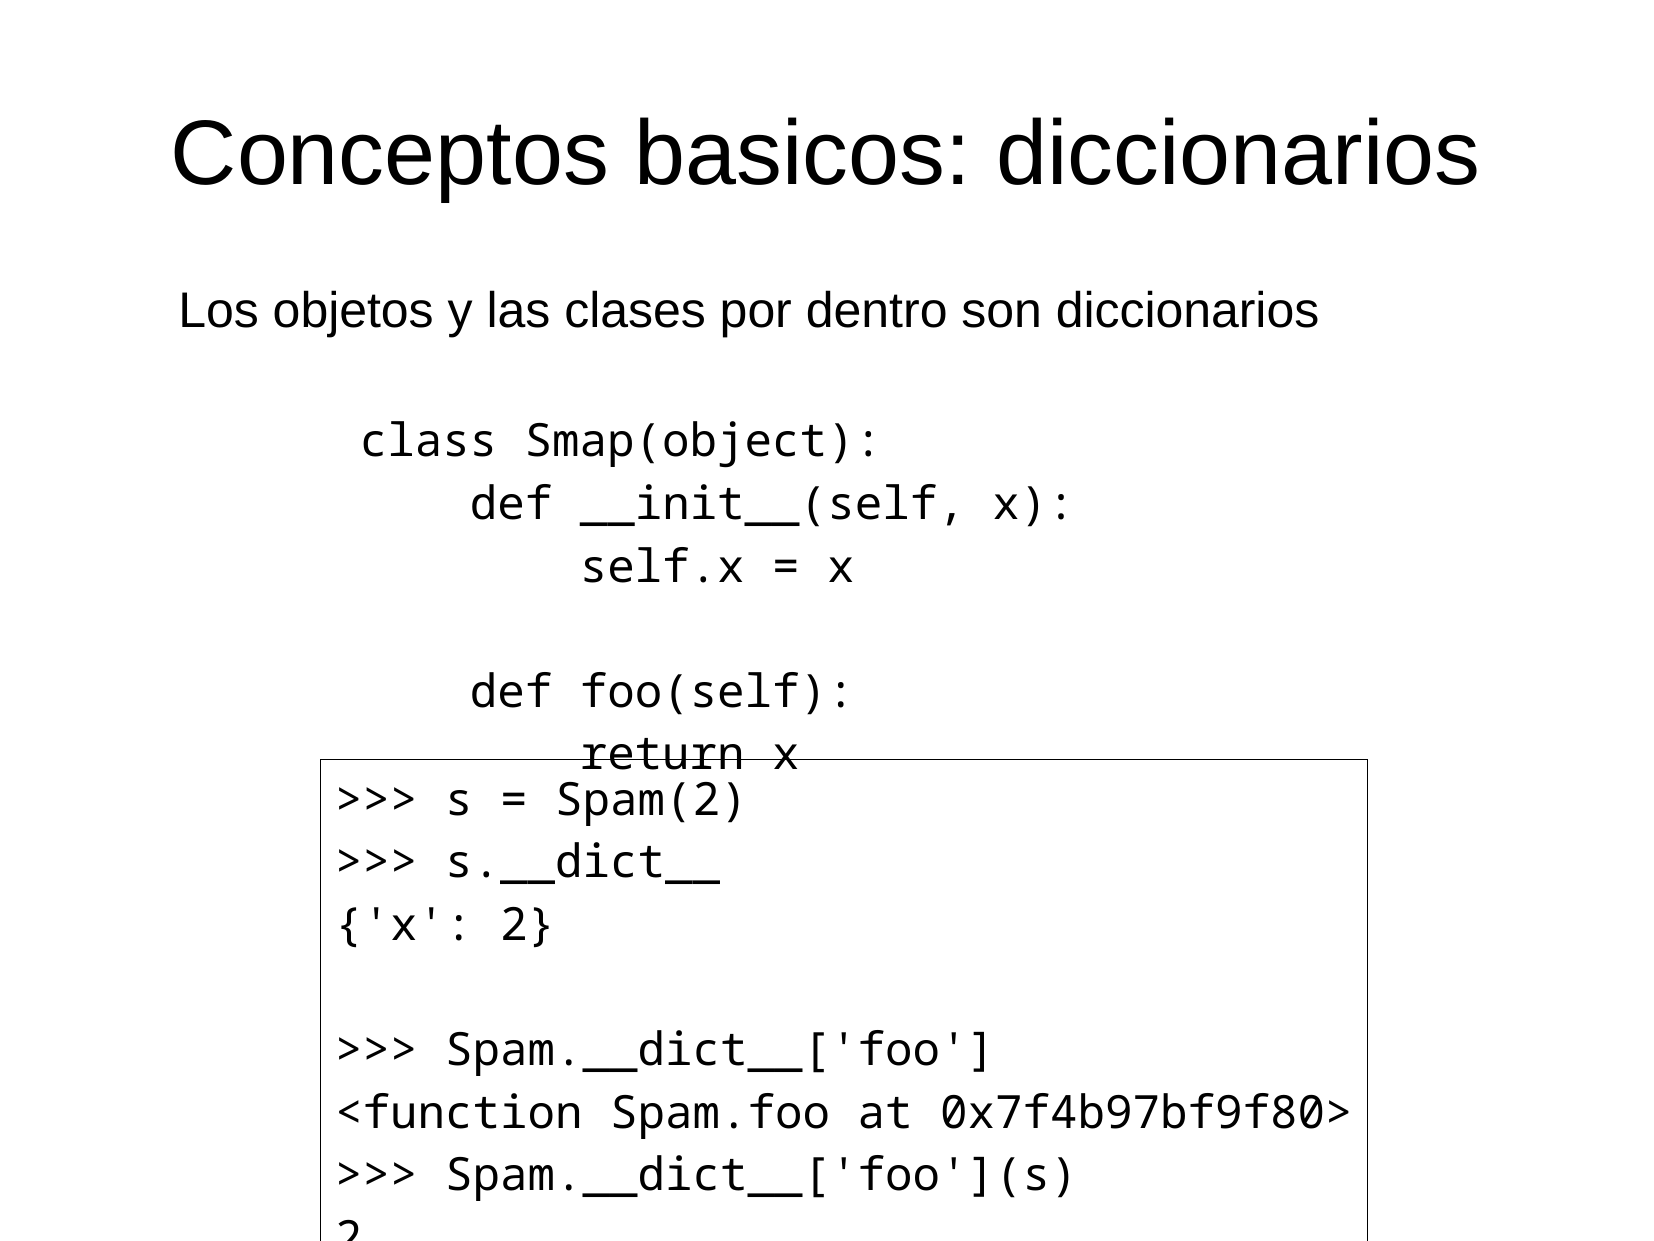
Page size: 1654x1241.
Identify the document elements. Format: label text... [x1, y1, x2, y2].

text_box class Smap(object): def __init__(self, x): self.x = x def foo(self): return x [345, 400, 1025, 691]
title Conceptos basicos: diccionarios [82, 49, 1571, 257]
text_box Los objetos y las clases por dentro son diccionarios [163, 274, 1336, 346]
text_box >>> s = Spam(2) >>> s.__dict__ {'x': 2} >>> Spam.__dict__['foo'] <function Spam.foo at 0x7f4b97bf9f80> >>> Spam.__dict__['foo'](s) 2 [320, 759, 1276, 1141]
